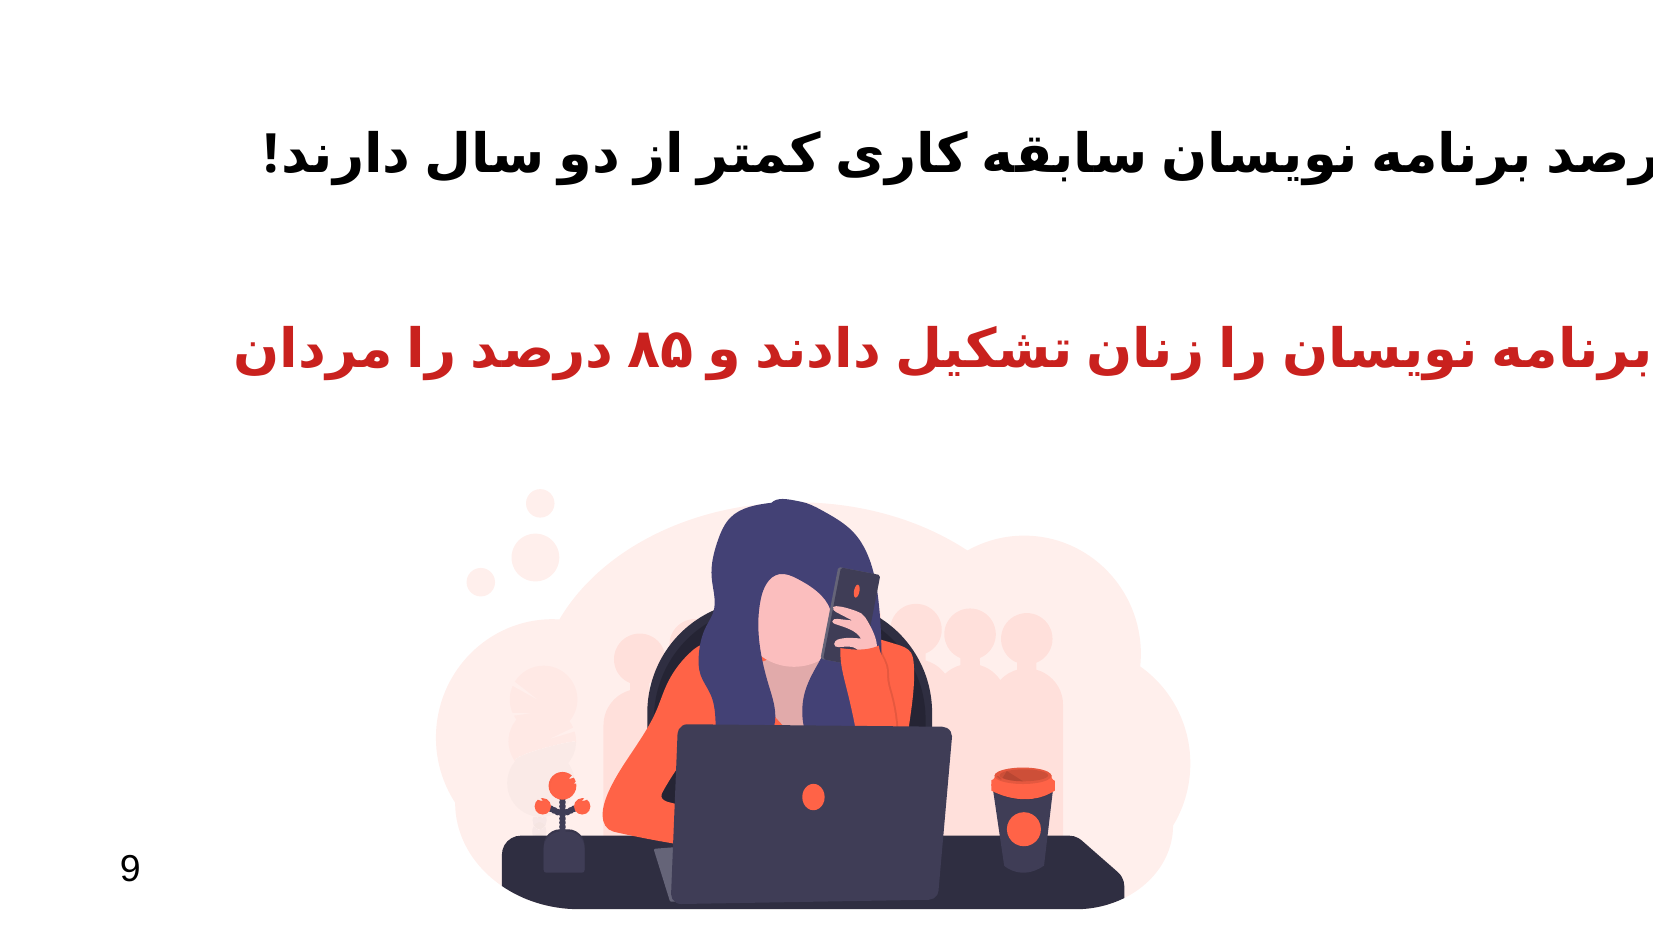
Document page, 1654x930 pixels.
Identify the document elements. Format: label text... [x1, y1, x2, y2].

text_box 9 [105, 840, 156, 897]
picture [435, 489, 1191, 910]
text_box ۱۵ درصد برنامه نویسان را زنان تشکیل دادند و ۸۵ درصد را مردان [218, 311, 1458, 381]
text_box حدود ۵۱ درصد برنامه نویسان سابقه کاری کمتر از دو سال دارند! [245, 116, 1450, 186]
